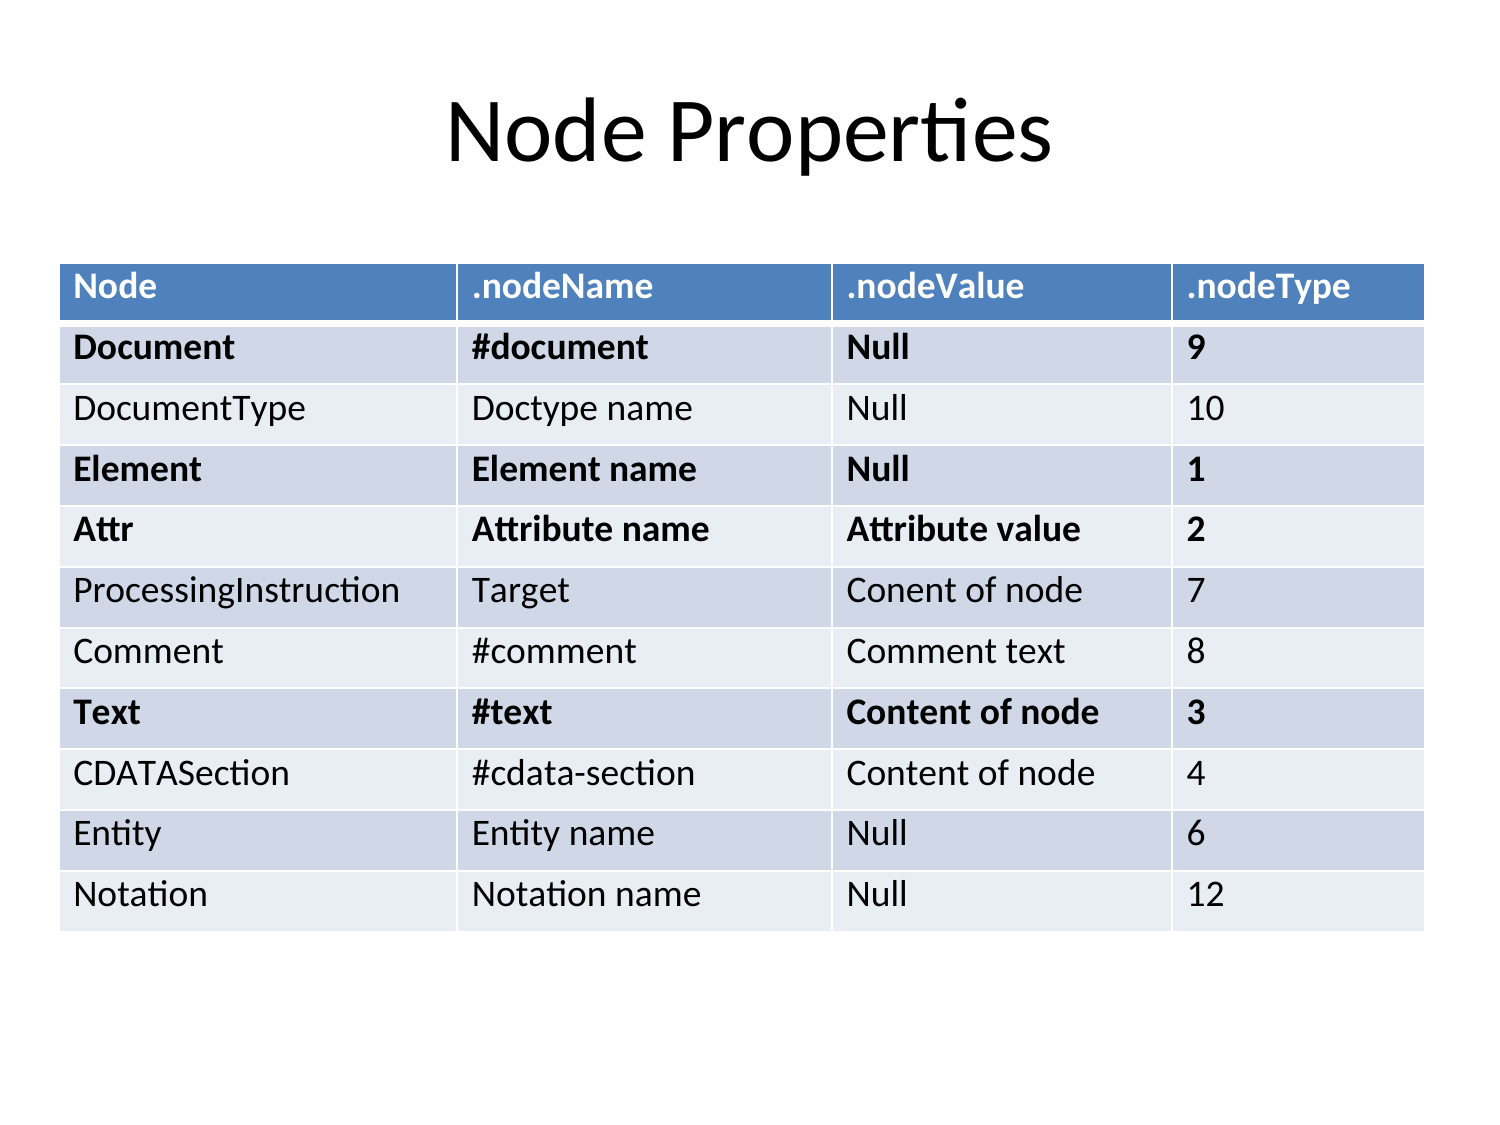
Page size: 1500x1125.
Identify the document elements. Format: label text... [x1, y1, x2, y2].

text_box Entity [60, 811, 456, 870]
text_box Conent of node [833, 568, 1171, 627]
text_box #comment [458, 629, 831, 687]
text_box Content of node [833, 689, 1171, 748]
text_box 7 [1173, 568, 1424, 627]
text_box Null [833, 811, 1171, 870]
text_box Notation [60, 872, 456, 931]
text_box .nodeName [458, 264, 831, 320]
text_box Document [60, 327, 456, 383]
text_box .nodeValue [833, 264, 1171, 320]
text_box Element name [458, 446, 831, 505]
text_box ProcessingInstruction [60, 568, 456, 627]
text_box 6 [1173, 811, 1424, 870]
text_box Node [60, 264, 456, 320]
text_box 10 [1173, 385, 1424, 444]
text_box 8 [1173, 629, 1424, 687]
text_box 9 [1173, 327, 1424, 383]
text_box #text [458, 689, 831, 748]
title Node Properties [75, 45, 1426, 233]
text_box Comment [60, 629, 456, 687]
text_box #cdata-section [458, 750, 831, 809]
text_box Text [60, 689, 456, 748]
text_box 12 [1173, 872, 1424, 931]
text_box DocumentType [60, 385, 456, 444]
text_box .nodeType [1173, 264, 1424, 320]
text_box Attr [60, 507, 456, 566]
text_box Null [833, 872, 1171, 931]
text_box Attribute name [458, 507, 831, 566]
text_box Null [833, 327, 1171, 383]
text_box 2 [1173, 507, 1424, 566]
text_box 1 [1173, 446, 1424, 505]
text_box Target [458, 568, 831, 627]
text_box 4 [1173, 750, 1424, 809]
text_box 3 [1173, 689, 1424, 748]
text_box Doctype name [458, 385, 831, 444]
text_box CDATASection [60, 750, 456, 809]
text_box Null [833, 446, 1171, 505]
text_box Null [833, 385, 1171, 444]
text_box Entity name [458, 811, 831, 870]
text_box Comment text [833, 629, 1171, 687]
text_box Notation name [458, 872, 831, 931]
text_box #document [458, 327, 831, 383]
text_box Attribute value [833, 507, 1171, 566]
text_box Element [60, 446, 456, 505]
text_box Content of node [833, 750, 1171, 809]
